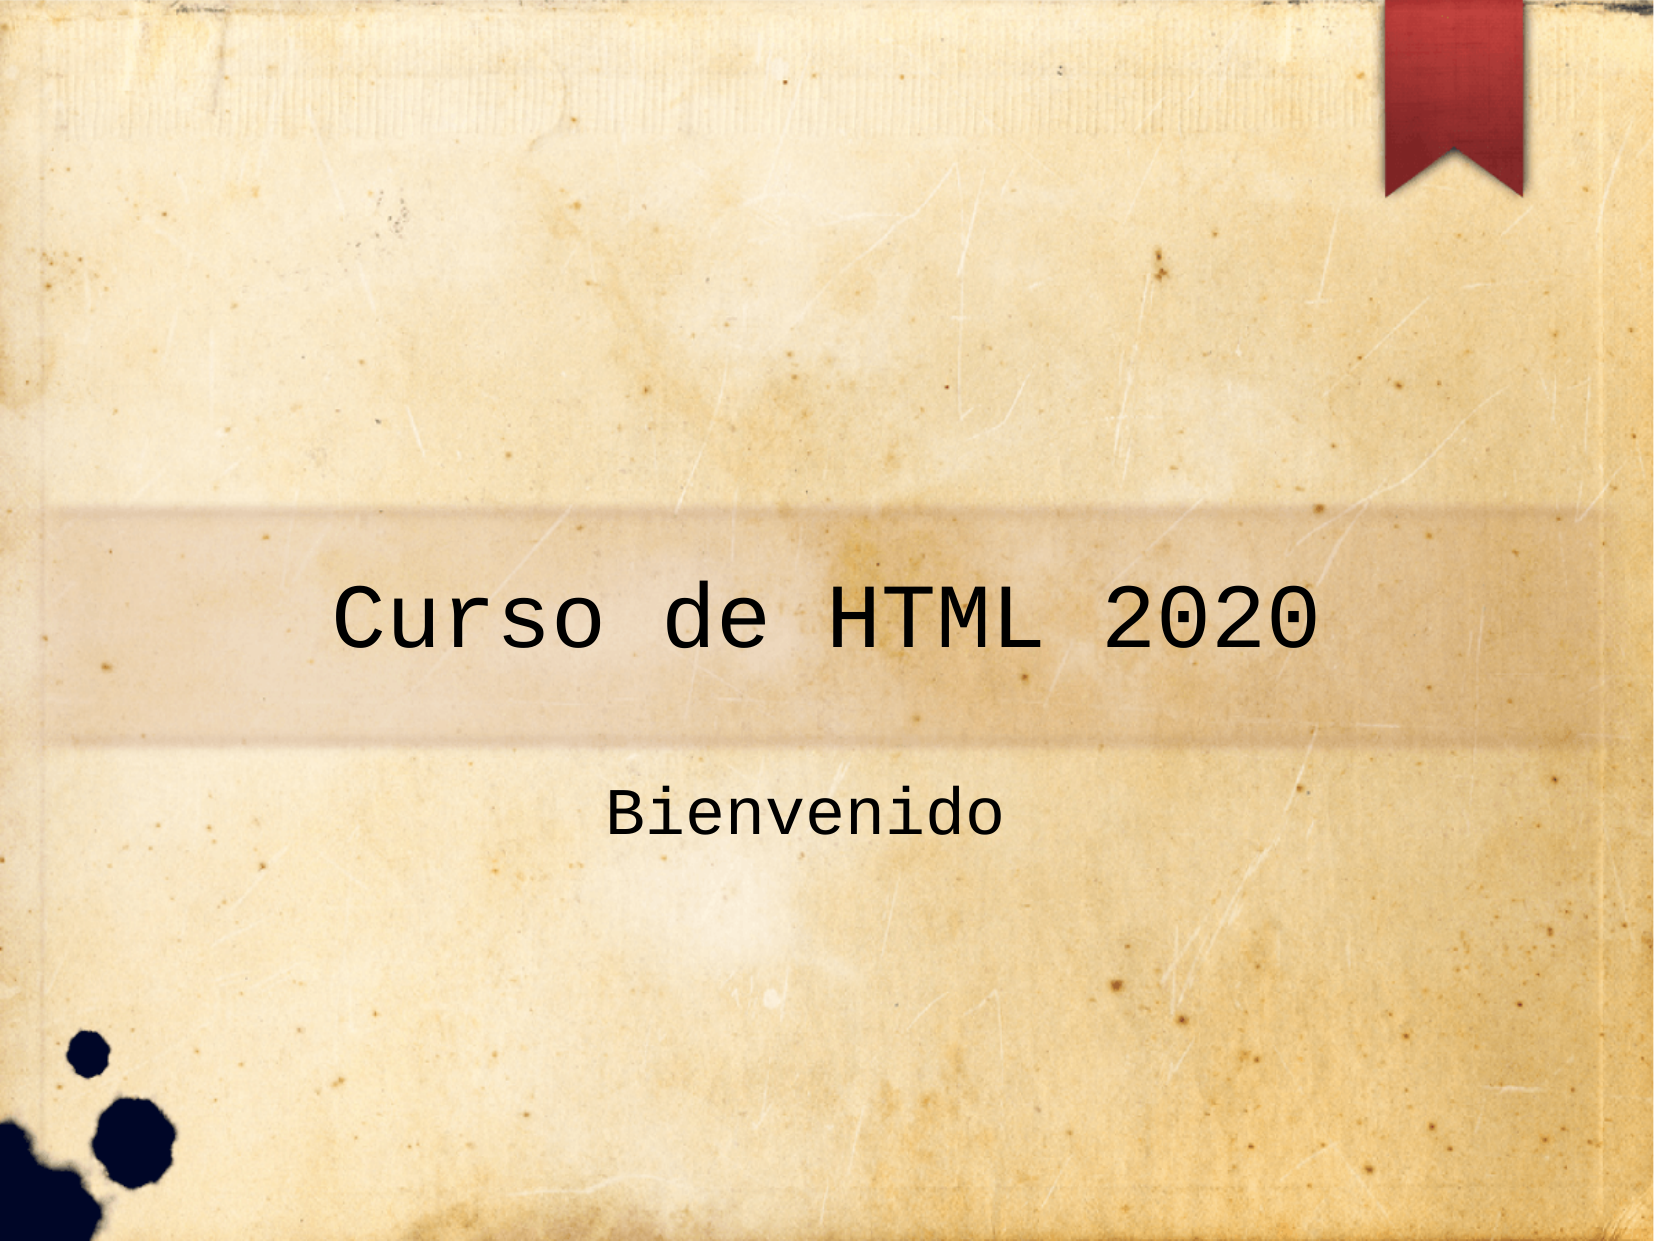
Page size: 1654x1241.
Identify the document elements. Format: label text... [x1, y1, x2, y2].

picture [0, 0, 1654, 1241]
list Bienvenido [82, 779, 1538, 1205]
title Curso de HTML 2020 [82, 519, 1571, 727]
